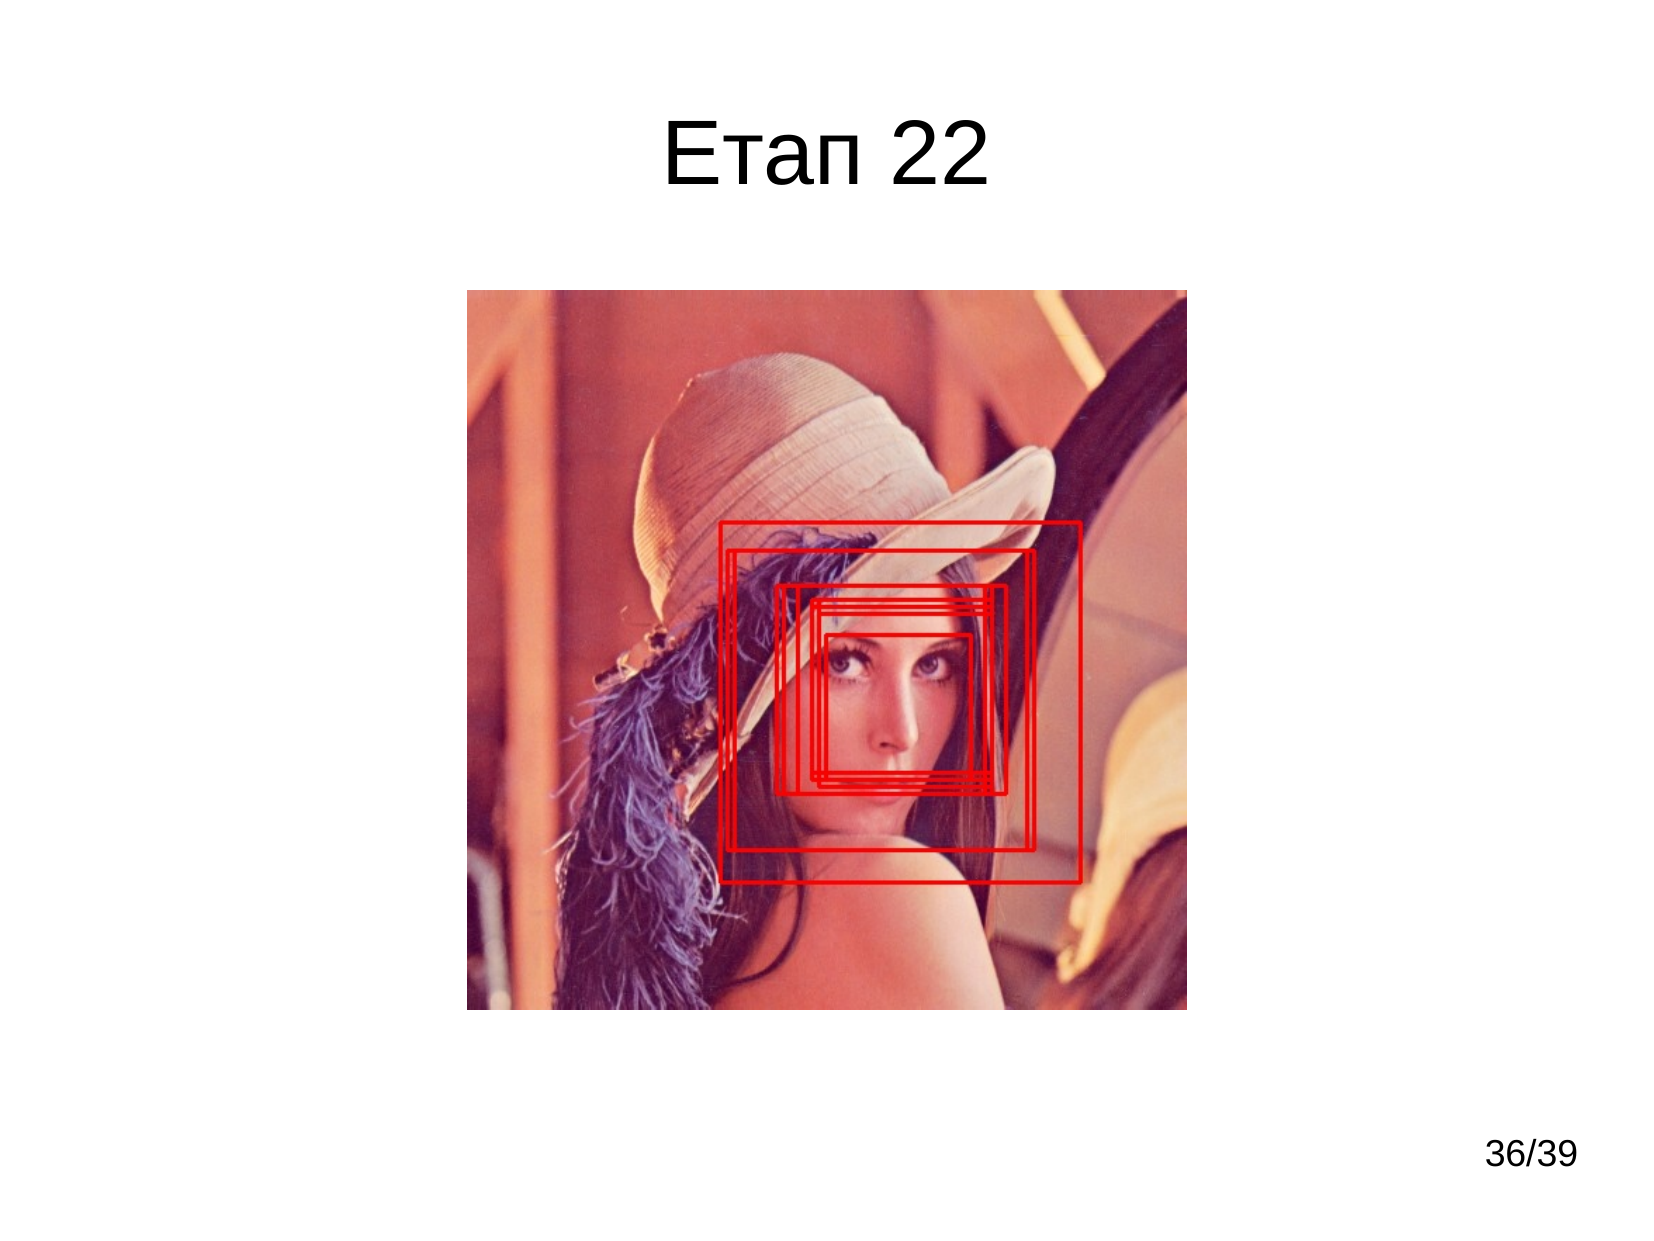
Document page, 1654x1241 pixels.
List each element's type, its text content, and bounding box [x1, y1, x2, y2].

title Етап 22 [82, 49, 1571, 257]
picture [467, 290, 1187, 1010]
text_box 36/39 [1470, 1125, 1606, 1182]
